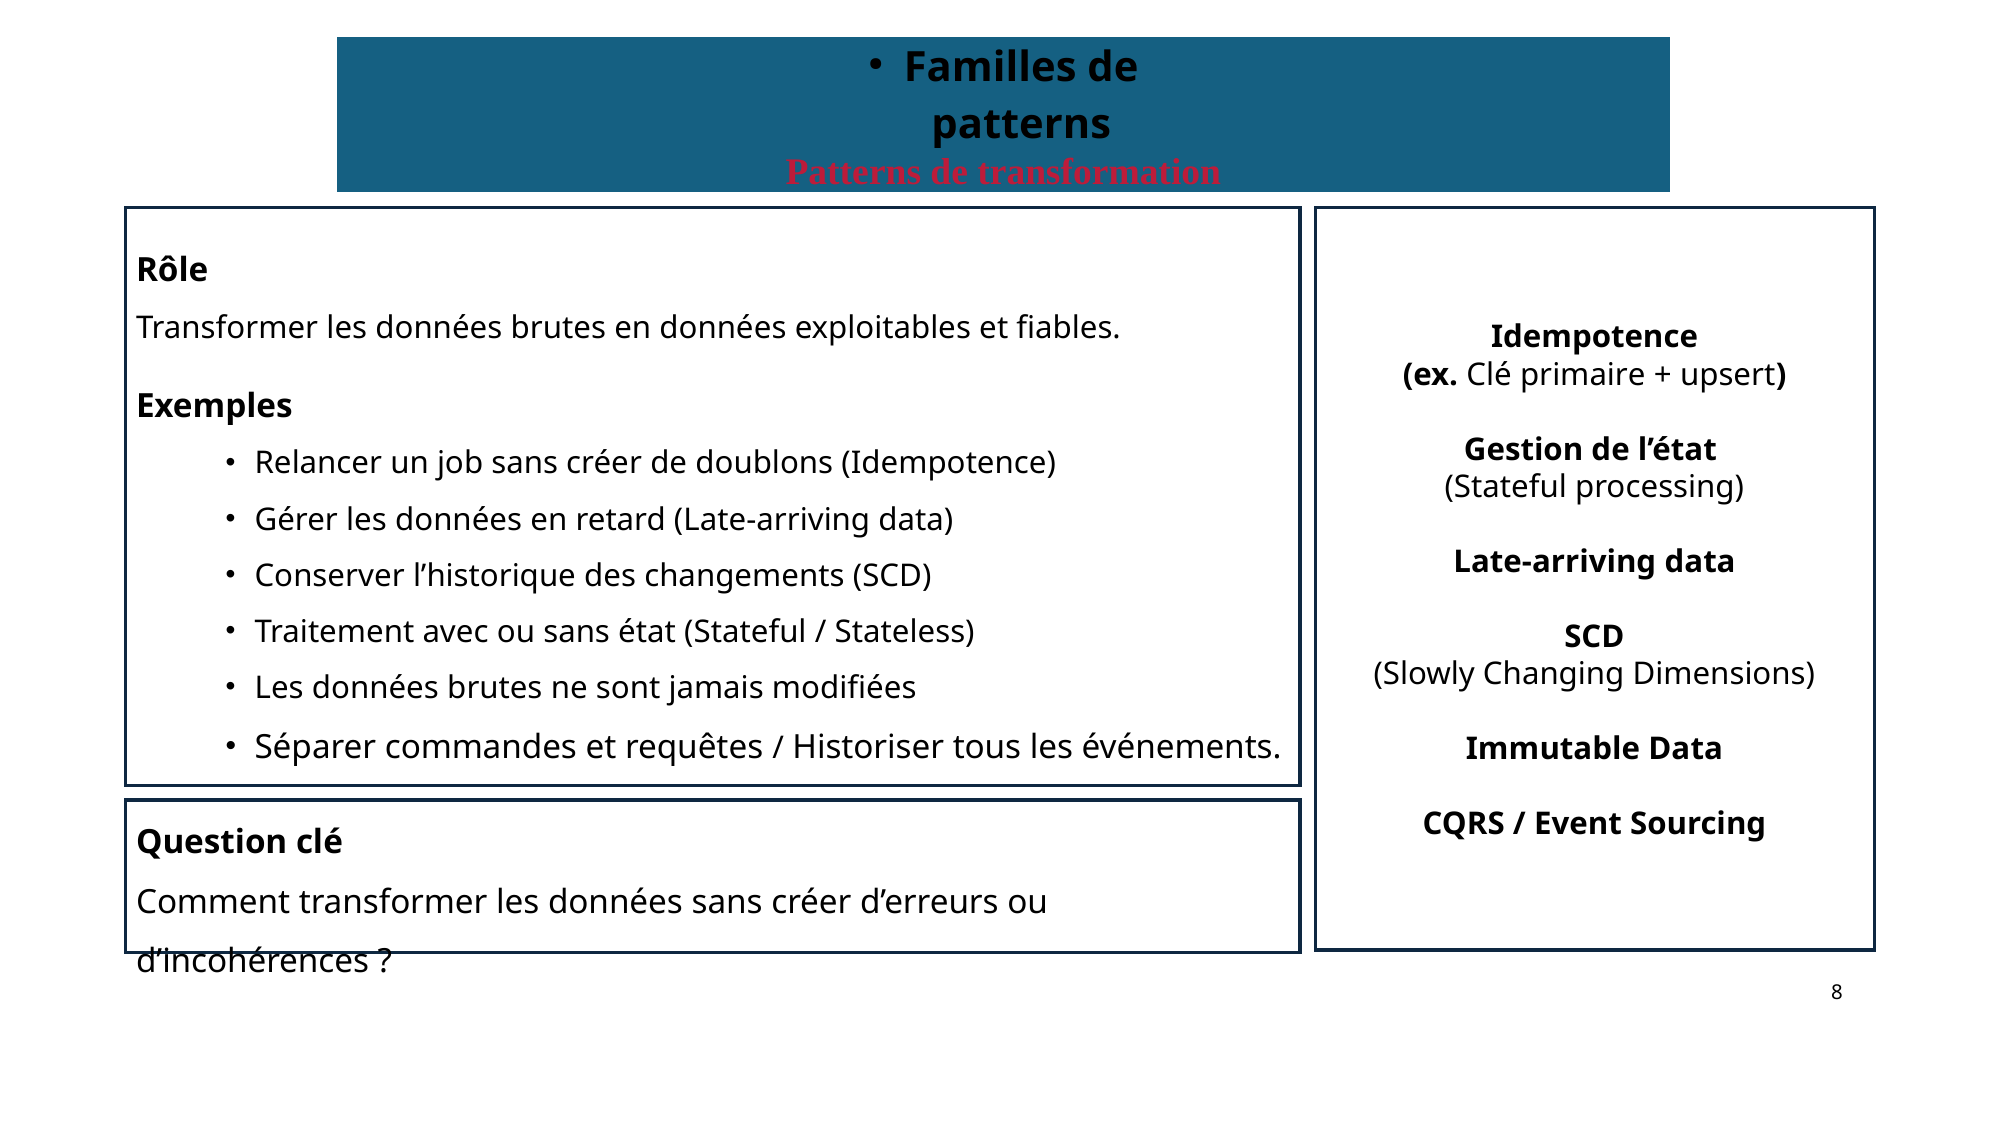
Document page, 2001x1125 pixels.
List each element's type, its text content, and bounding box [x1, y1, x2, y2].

text_box Idempotence (ex. Clé primaire + upsert) Gestion de l’état (Stateful processing) Late-arriving data SCD (Slowly Changing Dimensions) Immutable Data CQRS / Event Sourcing [1315, 208, 1874, 950]
table_header [1226, 37, 1670, 151]
table_header Familles de patterns [781, 37, 1226, 151]
table_cell Patterns de transformation [337, 151, 1670, 192]
table_header [337, 37, 781, 151]
text_box ‹N°› [1831, 979, 1875, 1008]
text_box Rôle Transformer les données brutes en données exploitables et fiables. Exemples Relancer un job sans créer de doublons (Idempotence) Gérer les données en retard (Late-arriving data) Conserver l’historique des changements (SCD) Traitement avec ou sans état (Stateful / Stateless) Les données brutes ne sont jamais modifiées Séparer commandes et requêtes / Historiser tous les événements. [126, 208, 1300, 785]
text_box Question clé Comment transformer les données sans créer d’erreurs ou d’incohérences ? [126, 800, 1300, 952]
